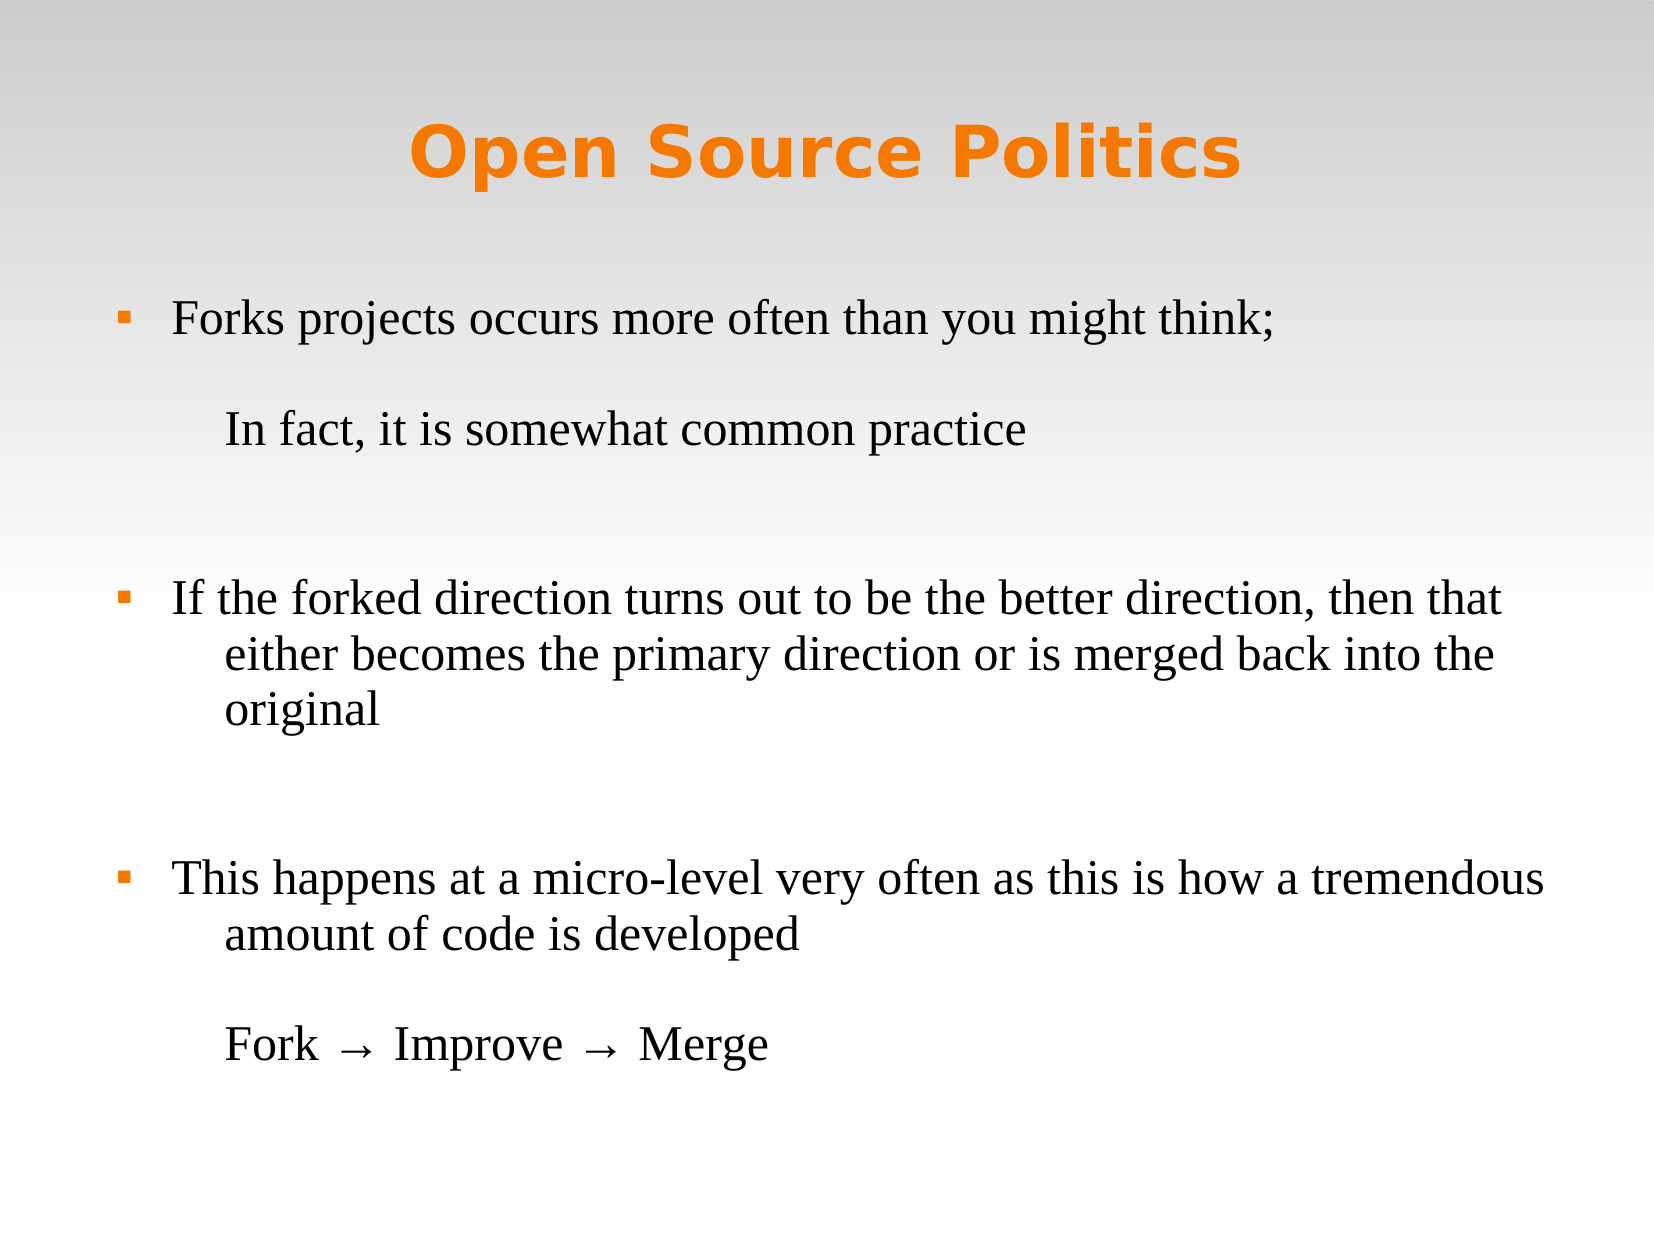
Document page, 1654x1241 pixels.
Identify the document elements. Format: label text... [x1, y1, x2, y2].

list Forks projects occurs more often than you might think; In fact, it is somewhat common practice If the forked direction turns out to be the better direction, then that either becomes the primary direction or is merged back into the original This happens at a micro-level very often as this is how a tremendous amount of code is developed Fork → Improve → Merge [82, 290, 1571, 1135]
title Open Source Politics [82, 49, 1571, 257]
